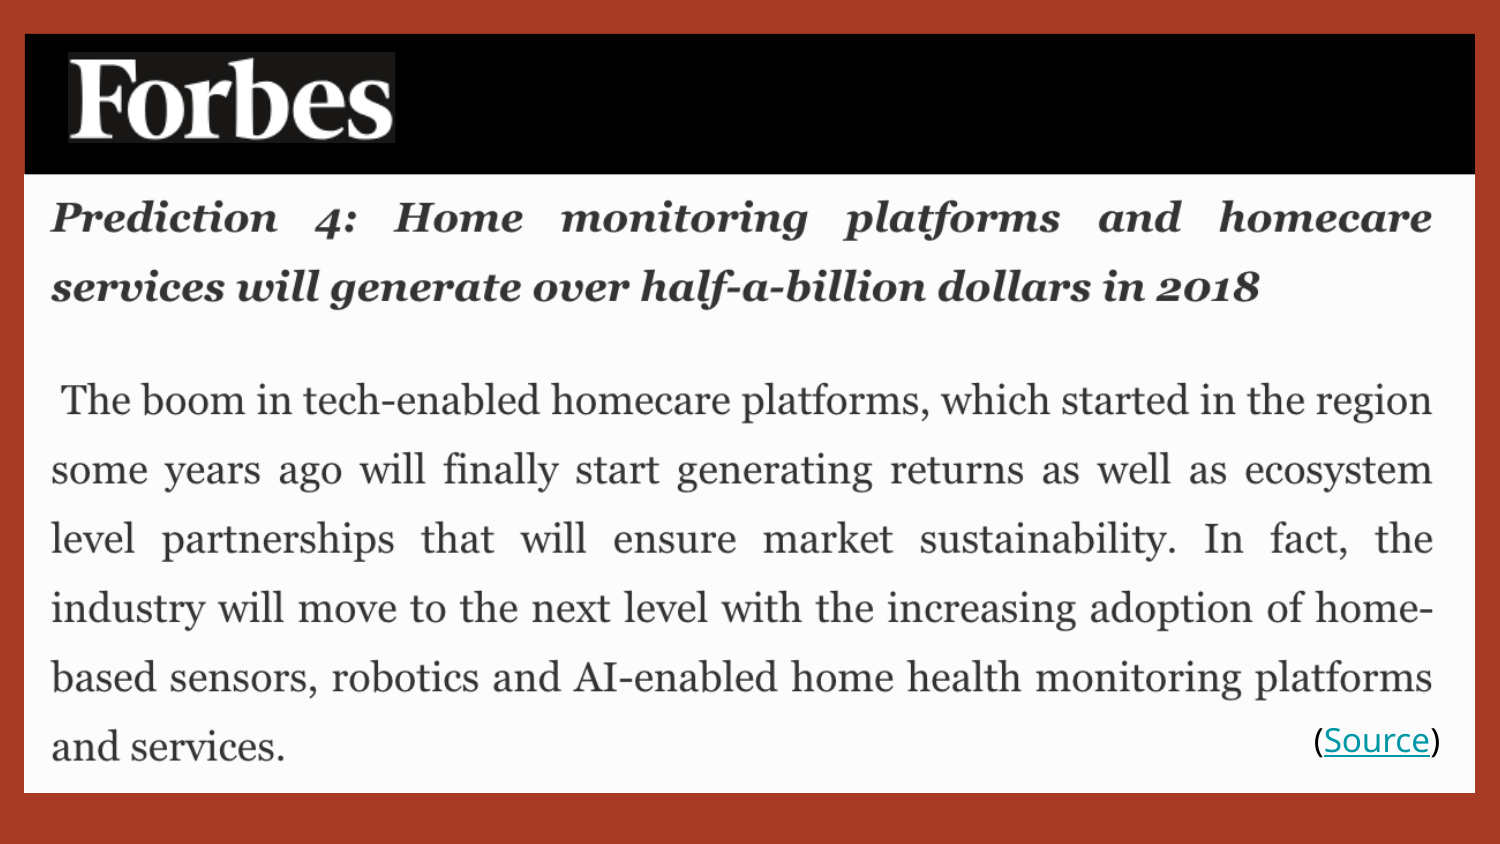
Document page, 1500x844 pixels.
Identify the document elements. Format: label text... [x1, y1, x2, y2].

text_box (Source) [1286, 702, 1468, 781]
picture [24, 175, 1475, 793]
picture [68, 52, 396, 143]
text_box [24, 33, 1475, 175]
